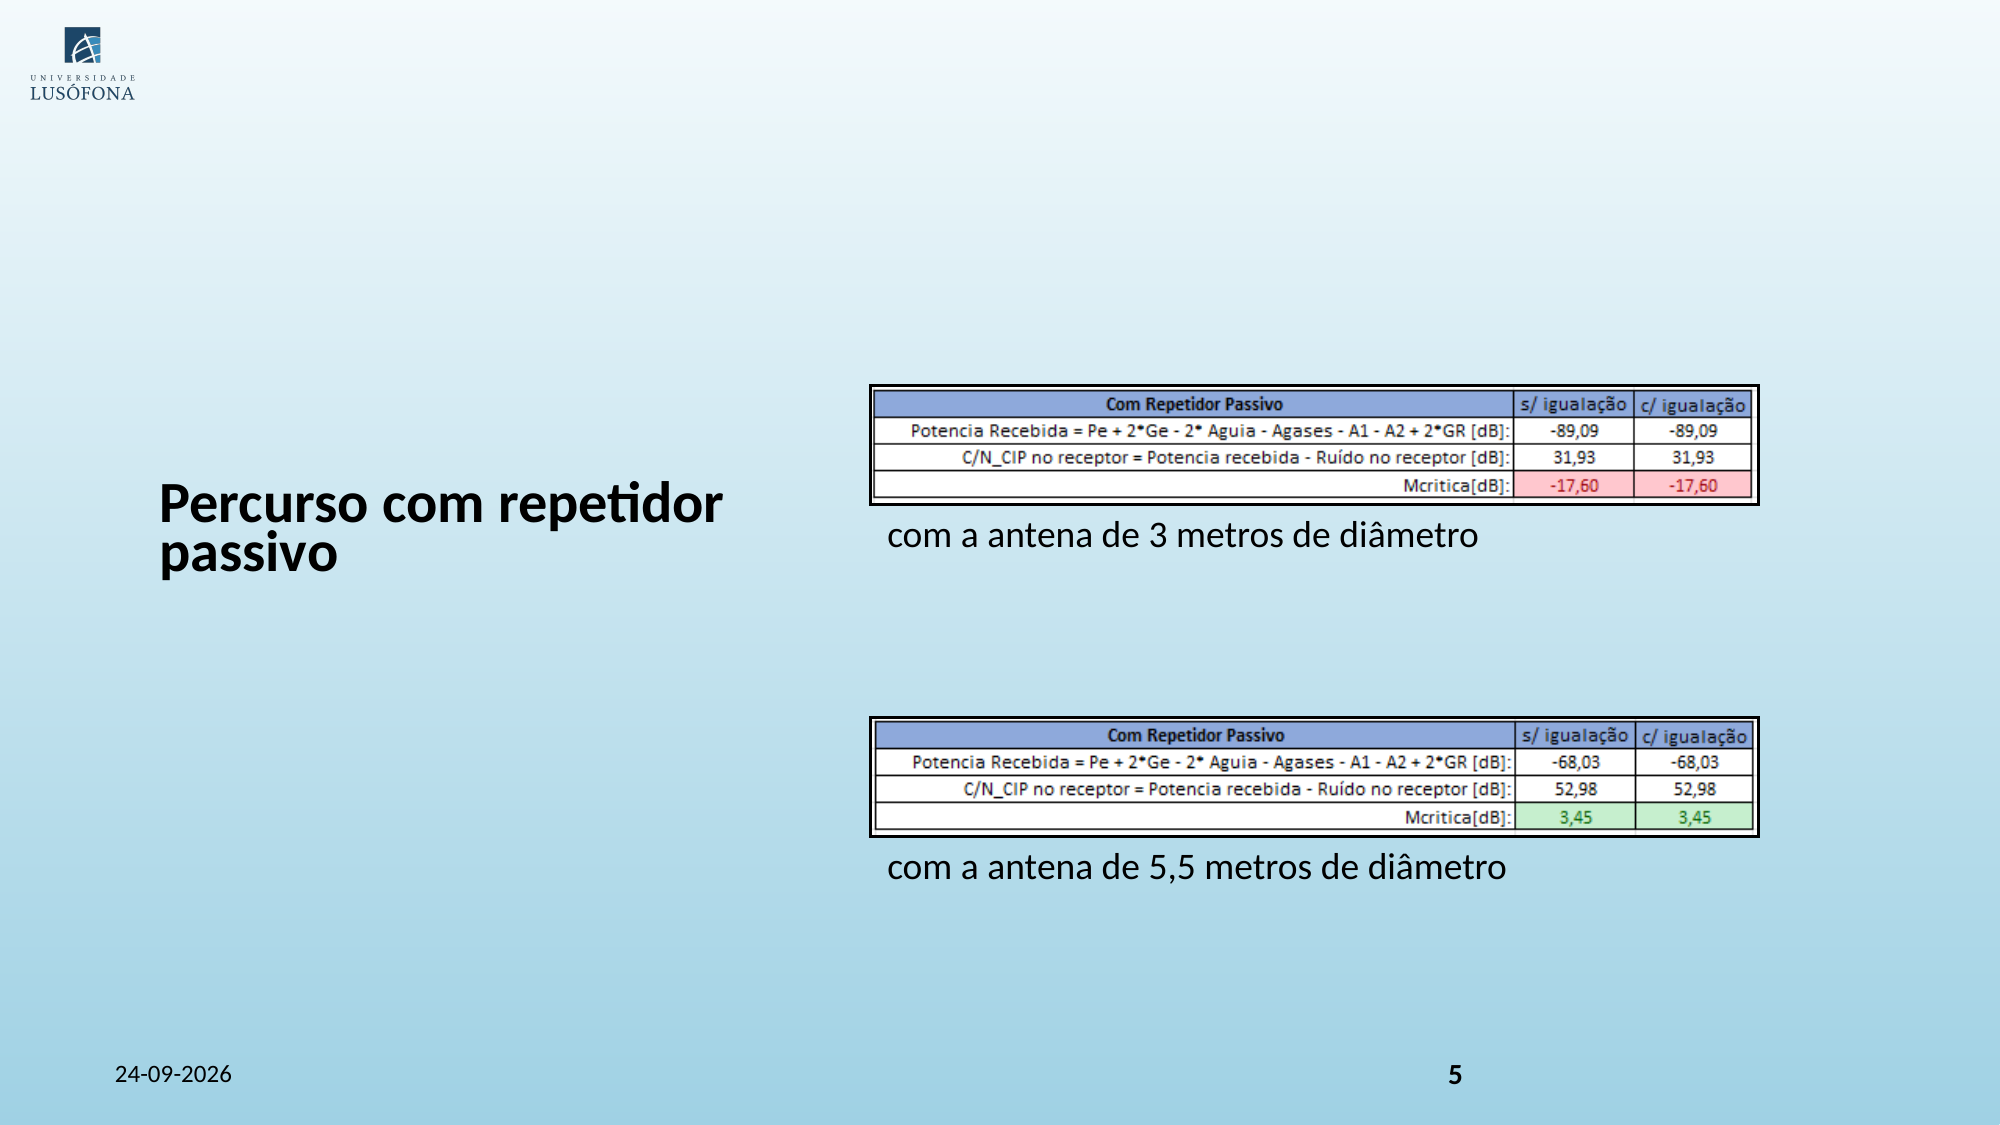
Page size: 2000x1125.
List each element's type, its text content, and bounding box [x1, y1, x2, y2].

picture [19, 19, 145, 108]
picture [872, 387, 1757, 503]
text_box 09/06/2023 [99, 1042, 567, 1103]
text_box Percurso com repetidor passivo [125, 475, 759, 650]
text_box com a antena de 5,5 metros de diâmetro [872, 838, 1748, 896]
text_box com a antena de 3 metros de diâmetro [872, 506, 1748, 564]
text_box [1432, 1042, 1900, 1103]
picture [872, 718, 1757, 835]
